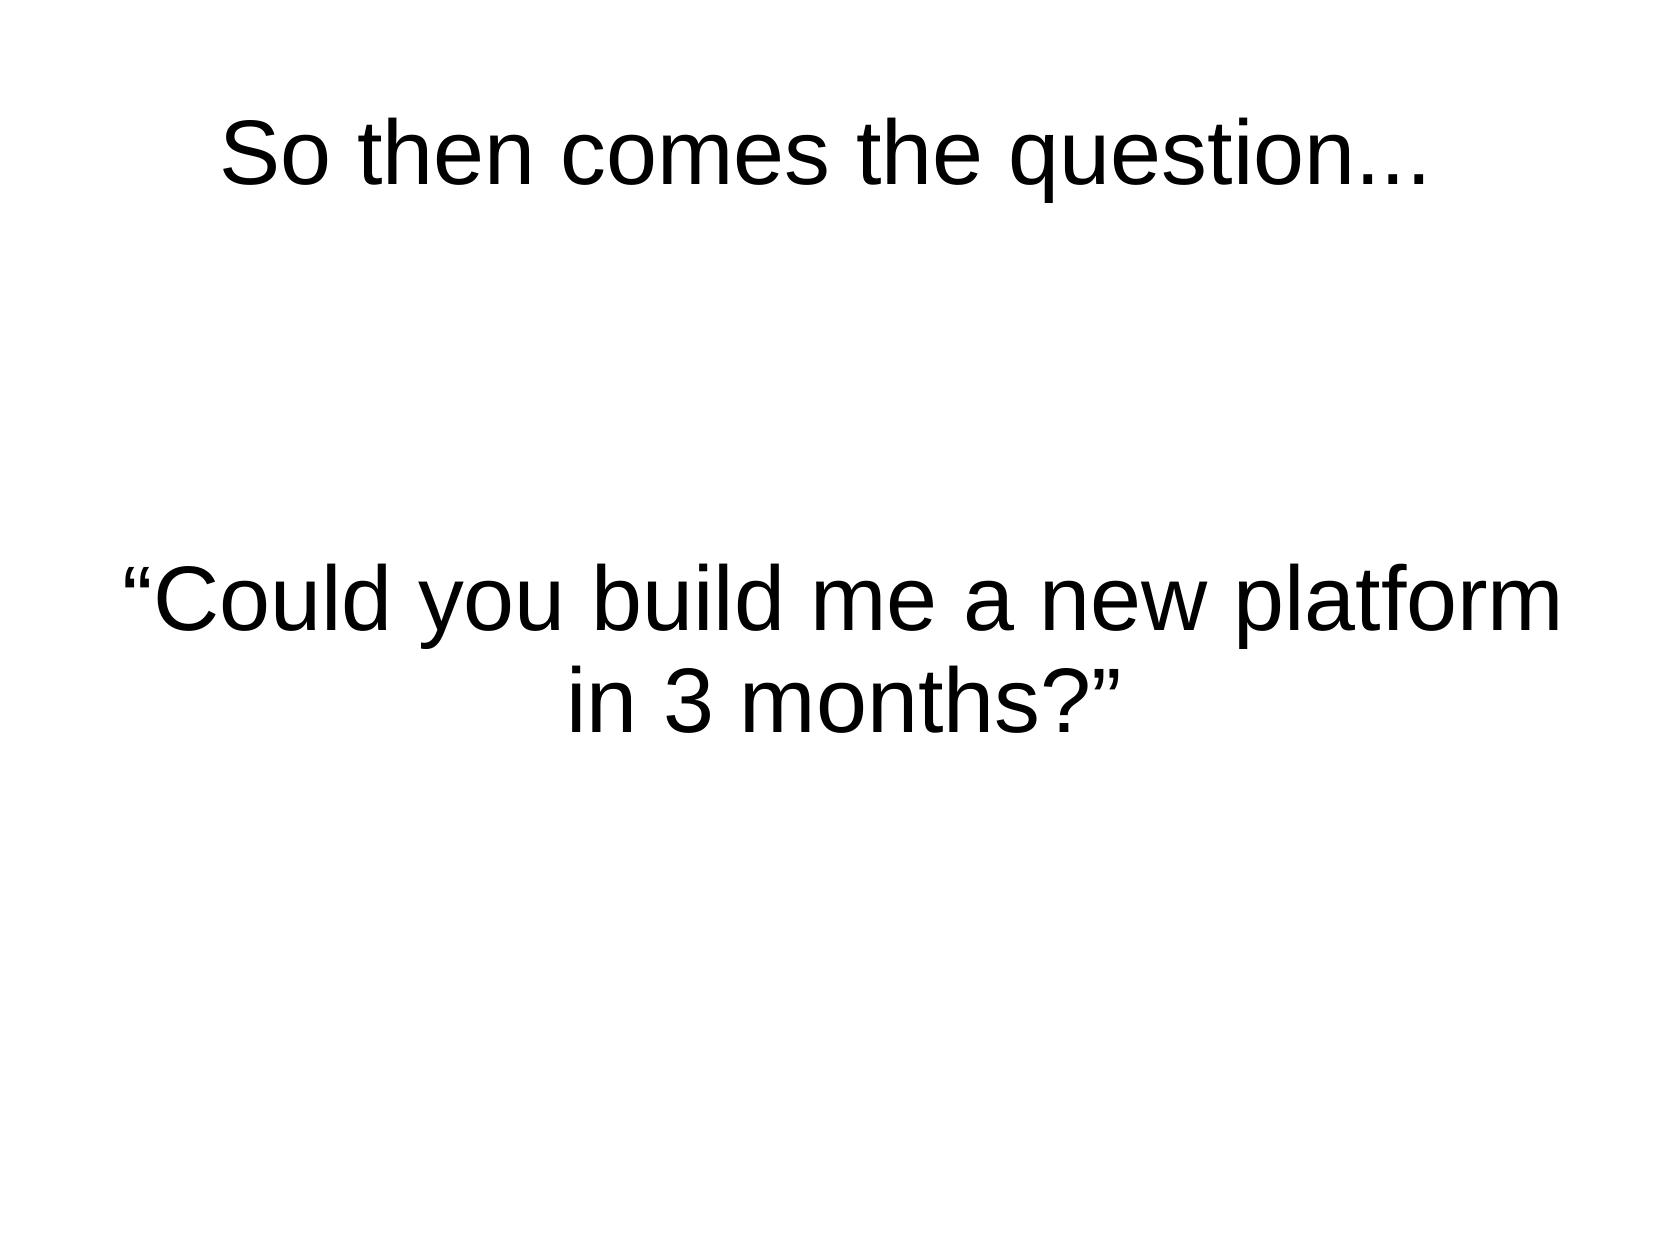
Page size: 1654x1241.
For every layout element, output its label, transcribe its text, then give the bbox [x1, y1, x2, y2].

subtitle “Could you build me a new platform in 3 months?” [82, 290, 1571, 1010]
title So then comes the question... [82, 49, 1571, 257]
